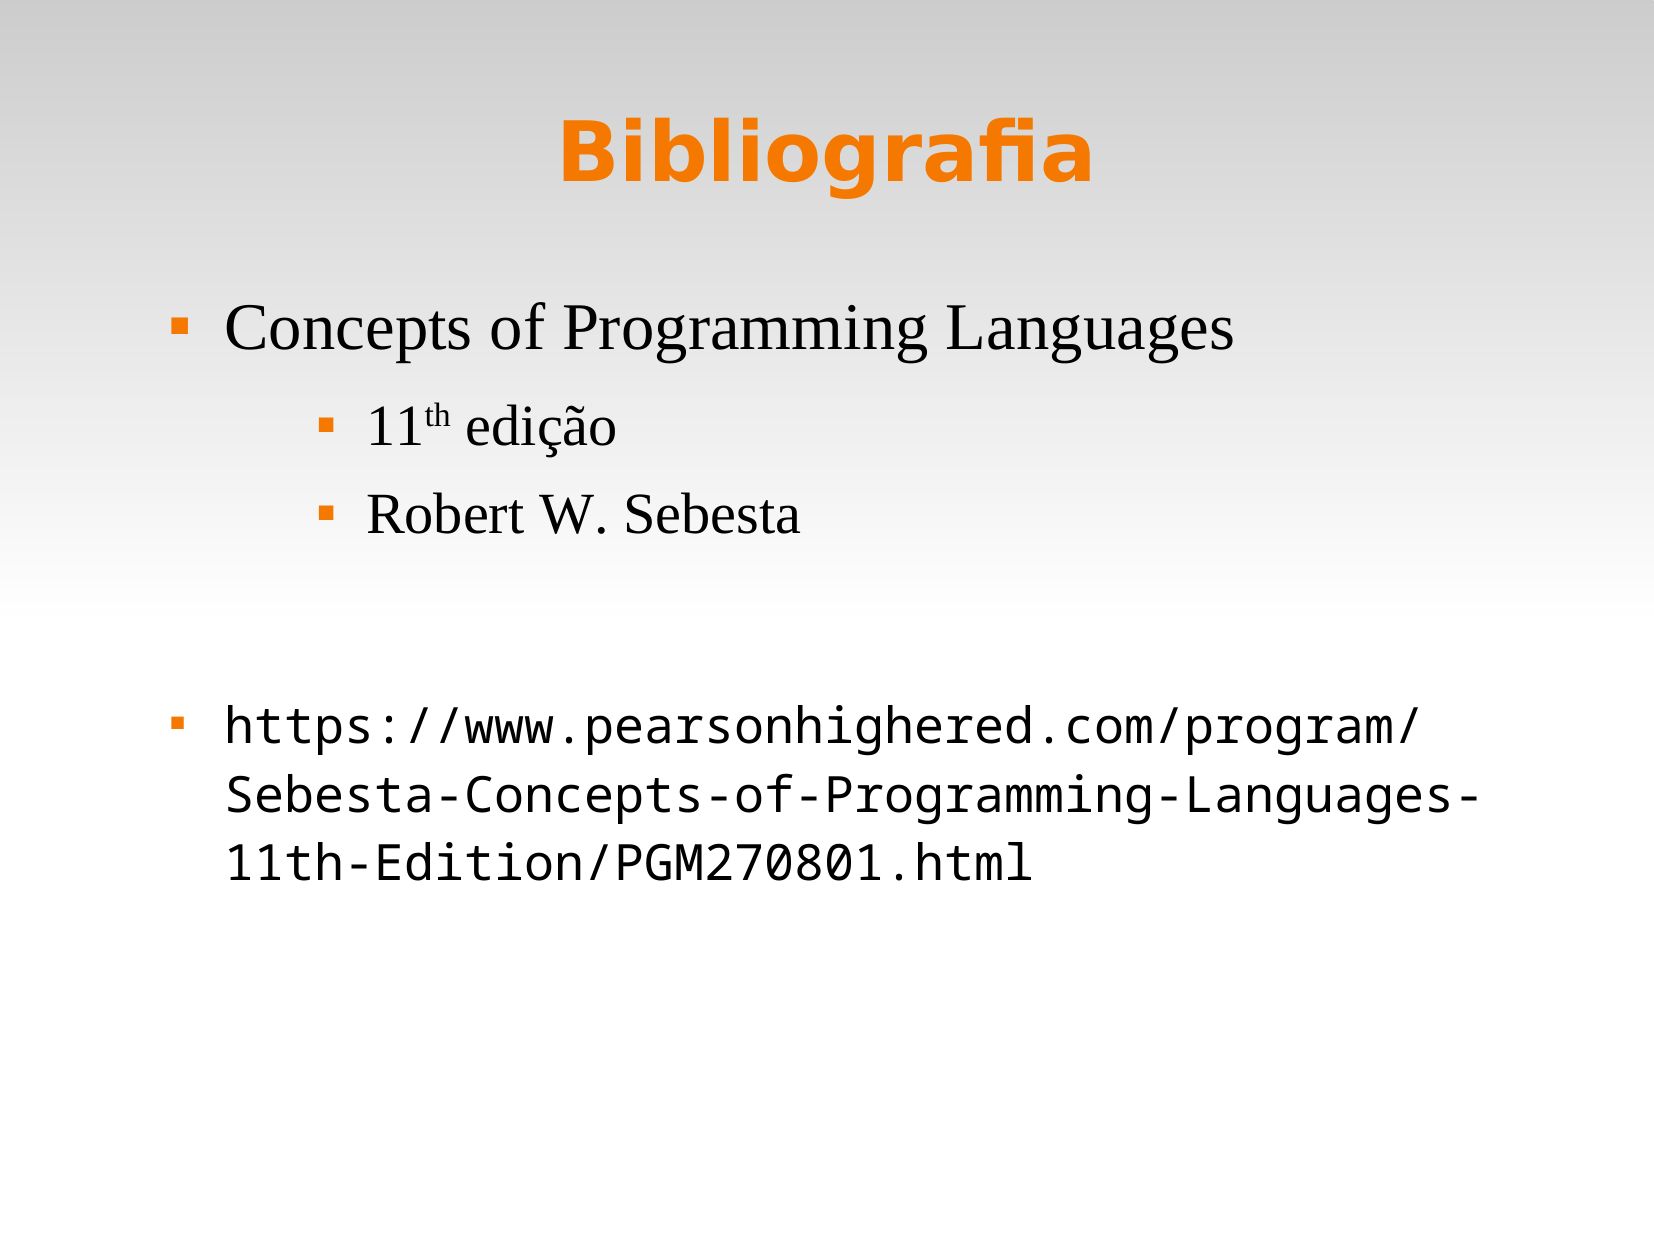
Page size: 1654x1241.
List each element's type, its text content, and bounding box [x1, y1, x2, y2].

list Concepts of Programming Languages 11th edição Robert W. Sebesta https://www.pearsonhighered.com/program/Sebesta-Concepts-of-Programming-Languages-11th-Edition/PGM270801.html [82, 290, 1571, 1109]
title Bibliografia [82, 49, 1571, 257]
